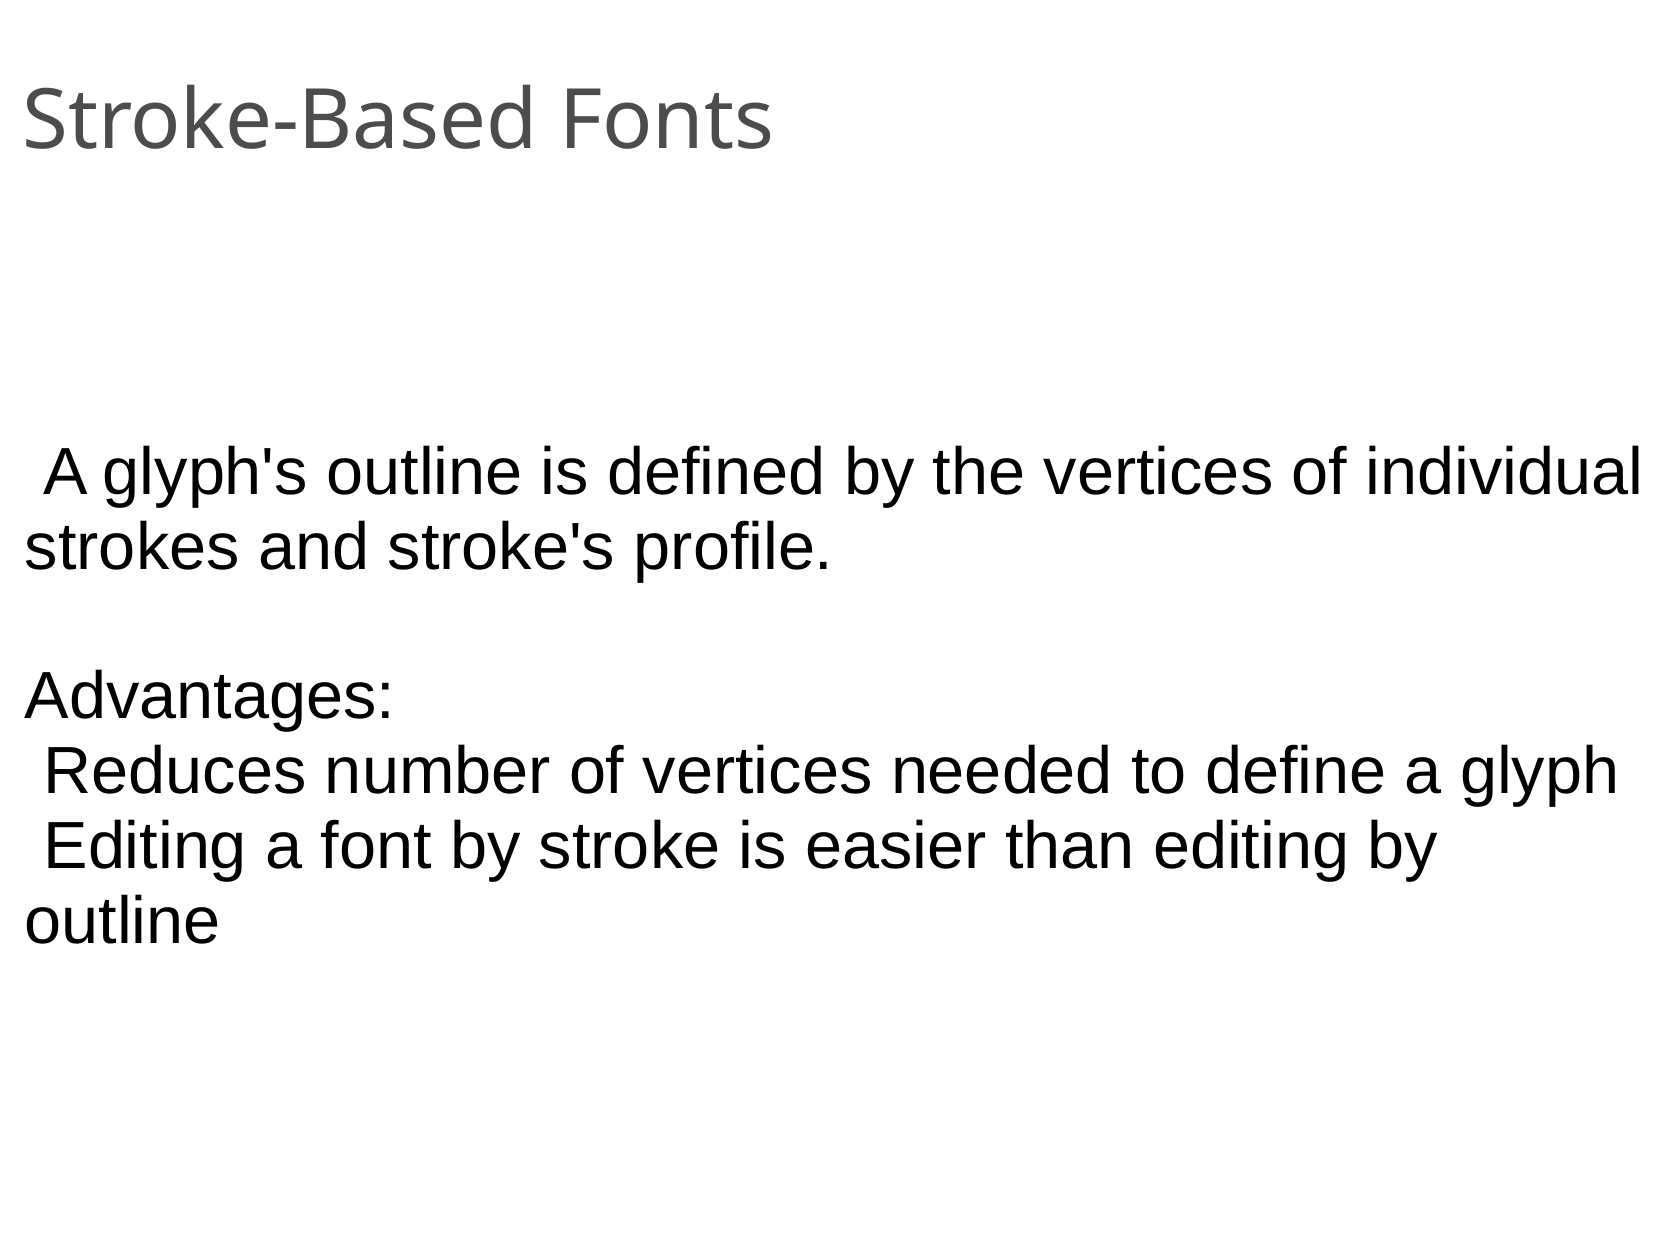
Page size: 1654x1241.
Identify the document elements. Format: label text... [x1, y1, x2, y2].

subtitle A glyph's outline is defined by the vertices of individual strokes and stroke's profile. Advantages: Reduces number of vertices needed to define a glyph Editing a font by stroke is easier than editing by outline [25, 233, 1654, 1158]
title Stroke-Based Fonts [22, 26, 1654, 205]
